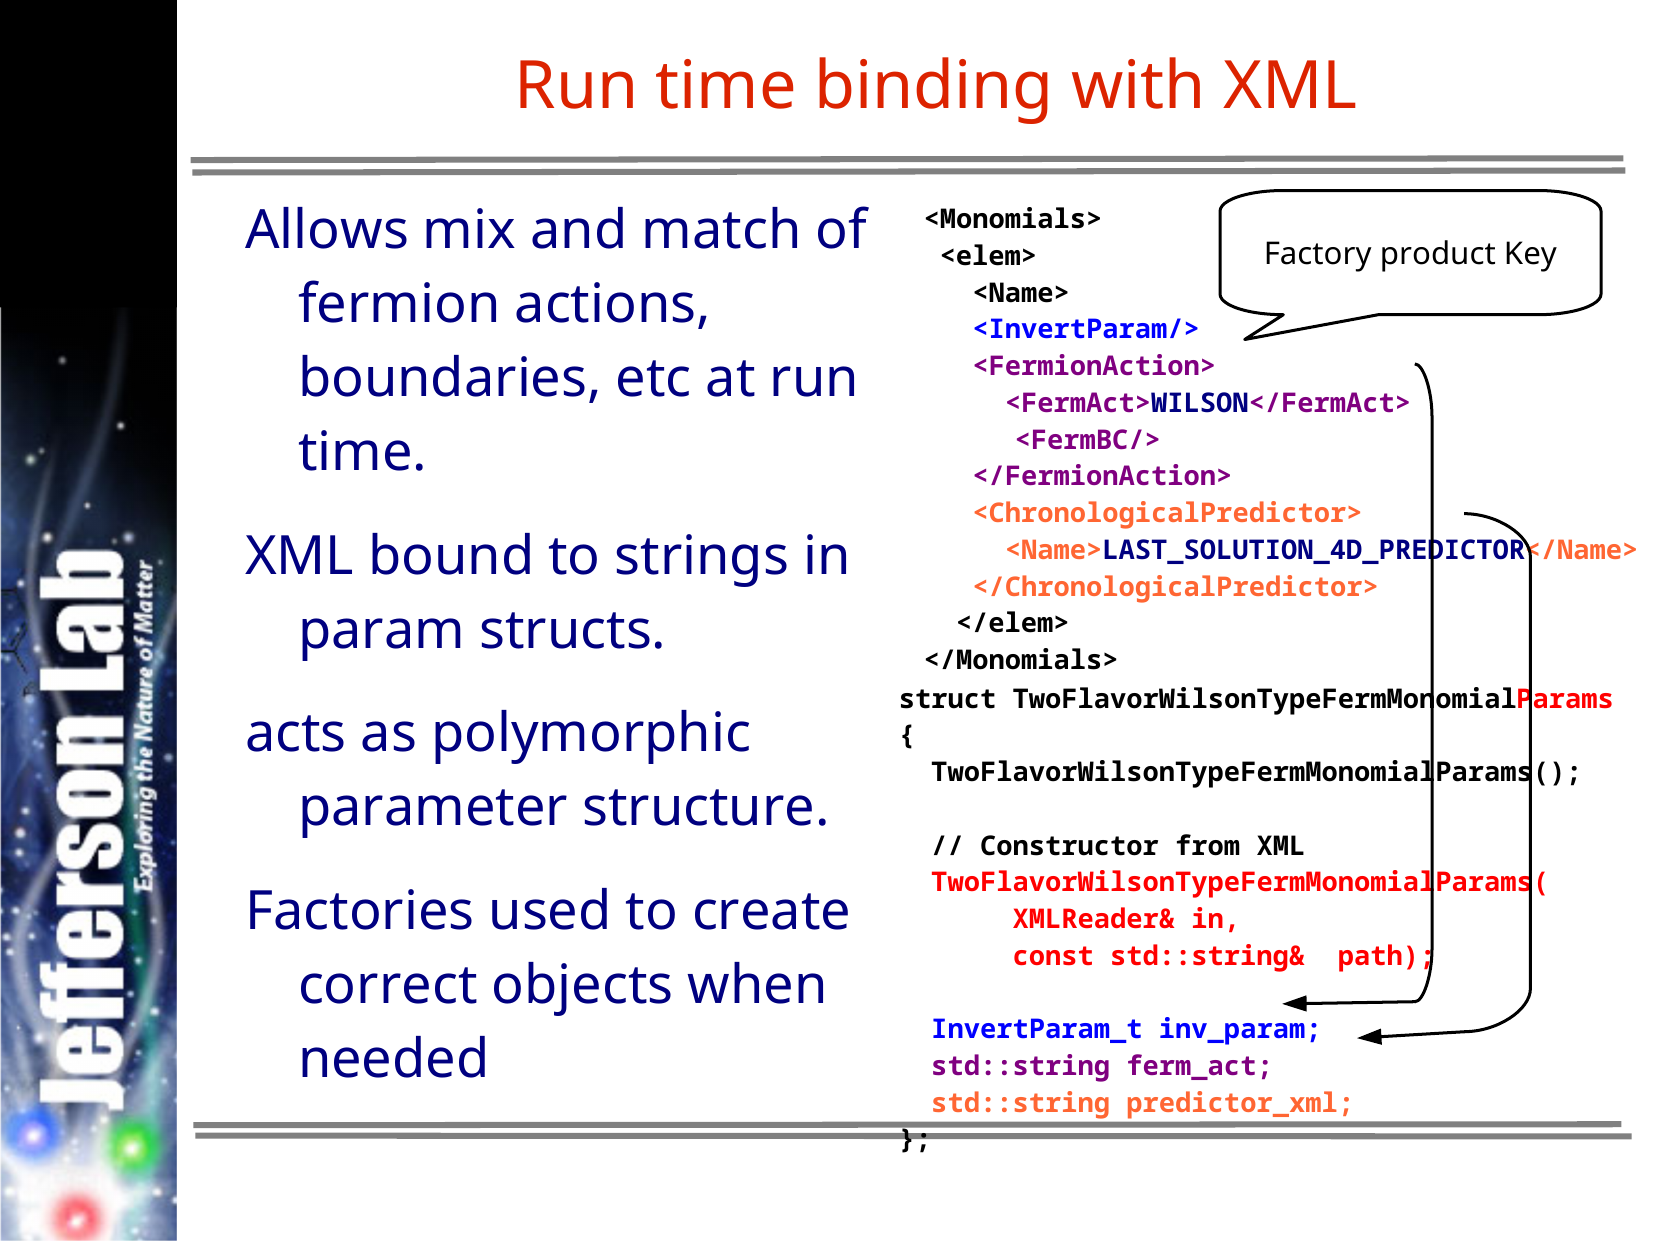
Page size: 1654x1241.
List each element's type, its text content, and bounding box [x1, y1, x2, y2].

text_box [1434, 661, 1528, 732]
title Run time binding with XML [235, 17, 1638, 149]
text_box [1003, 661, 1430, 732]
text_box <Monomials> <elem> <Name> <InvertParam/> <FermionAction> <FermAct>WILSON</FermAct> <FermBC/> </FermionAction> <ChronologicalPredictor> <Name>LAST_SOLUTION_4D_PREDICTOR</Name> </ChronologicalPredictor> </elem> </Monomials> [908, 192, 1654, 611]
text_box Factory product Key [1220, 190, 1602, 340]
list Allows mix and match of fermion actions, boundaries, etc at run time. XML bound to strings in param structs. acts as polymorphic parameter structure. Factories used to create correct objects when needed [227, 190, 911, 1111]
text_box struct TwoFlavorWilsonTypeFermMonomialParams { TwoFlavorWilsonTypeFermMonomialParams(); // Constructor from XML TwoFlavorWilsonTypeFermMonomialParams( XMLReader& in, const std::string& path); InvertParam_t inv_param; std::string ferm_act; std::string predictor_xml; }; [883, 672, 1631, 1090]
text_box [1532, 661, 1654, 732]
picture [2, 308, 176, 1240]
